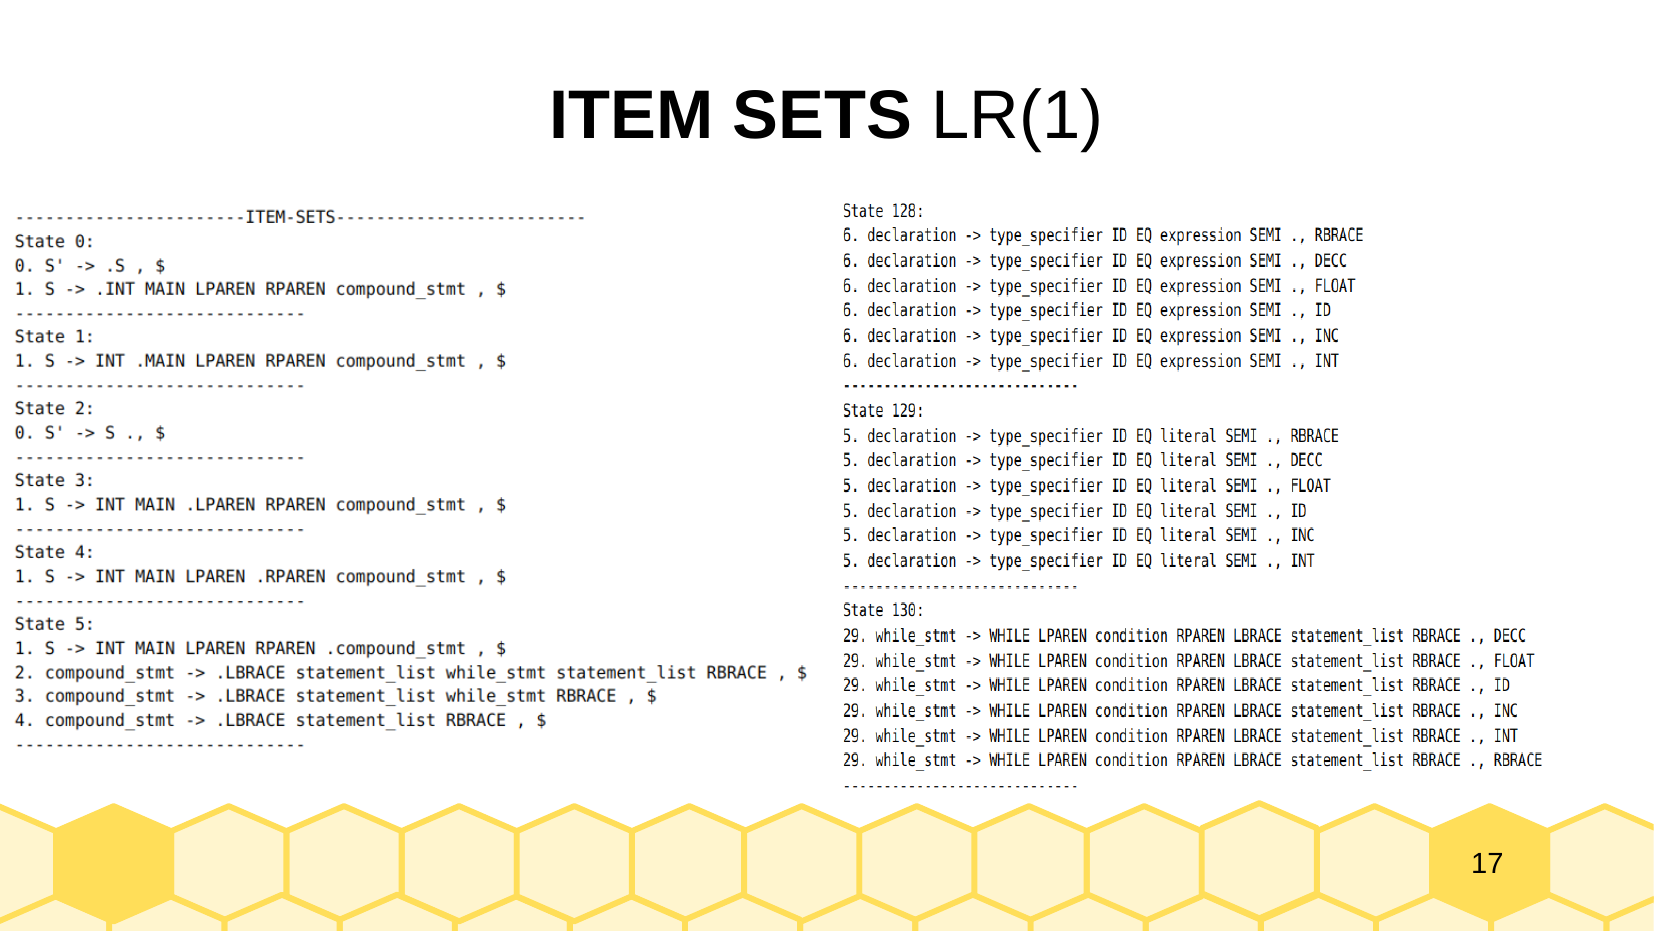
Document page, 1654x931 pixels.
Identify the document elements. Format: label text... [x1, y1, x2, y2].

picture [3, 192, 1625, 791]
title ITEM SETS LR(1) [82, 37, 1571, 192]
